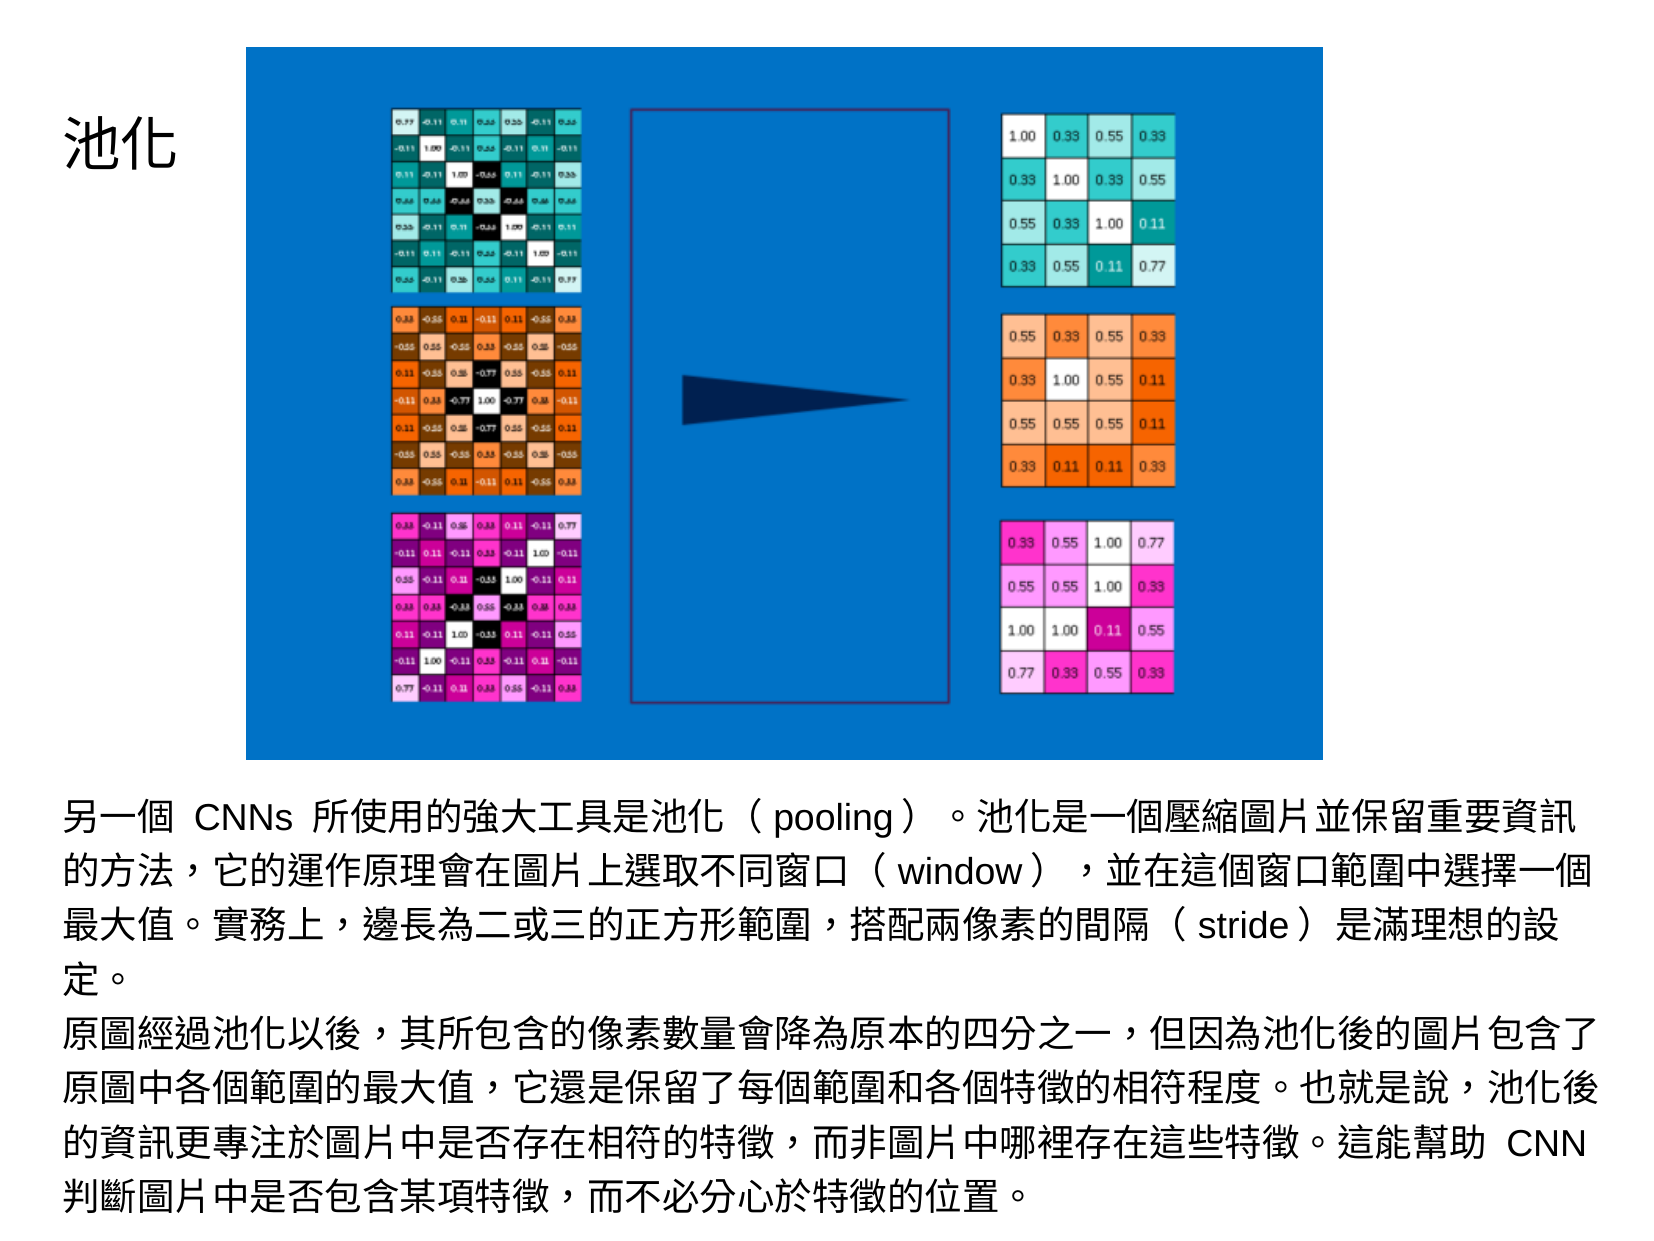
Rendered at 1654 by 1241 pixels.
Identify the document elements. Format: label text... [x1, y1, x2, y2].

text_box 另一個 CNNs 所使用的強大工具是池化（pooling）。池化是一個壓縮圖片並保留重要資訊的方法，它的運作原理會在圖片上選取不同窗口（window），並在這個窗口範圍中選擇一個最大值。實務上，邊長為二或三的正方形範圍，搭配兩像素的間隔（stride）是滿理想的設定。 原圖經過池化以後，其所包含的像素數量會降為原本的四分之一，但因為池化後的圖片包含了原圖中各個範圍的最大值，它還是保留了每個範圍和各個特徵的相符程度。也就是說，池化後的資訊更專注於圖片中是否存在相符的特徵，而非圖片中哪裡存在這些特徵。這能幫助 CNN 判斷圖片中是否包含某項特徵，而不必分心於特徵的位置。 [47, 779, 1619, 1183]
text_box 池化 [47, 90, 246, 201]
picture [246, 47, 1323, 760]
